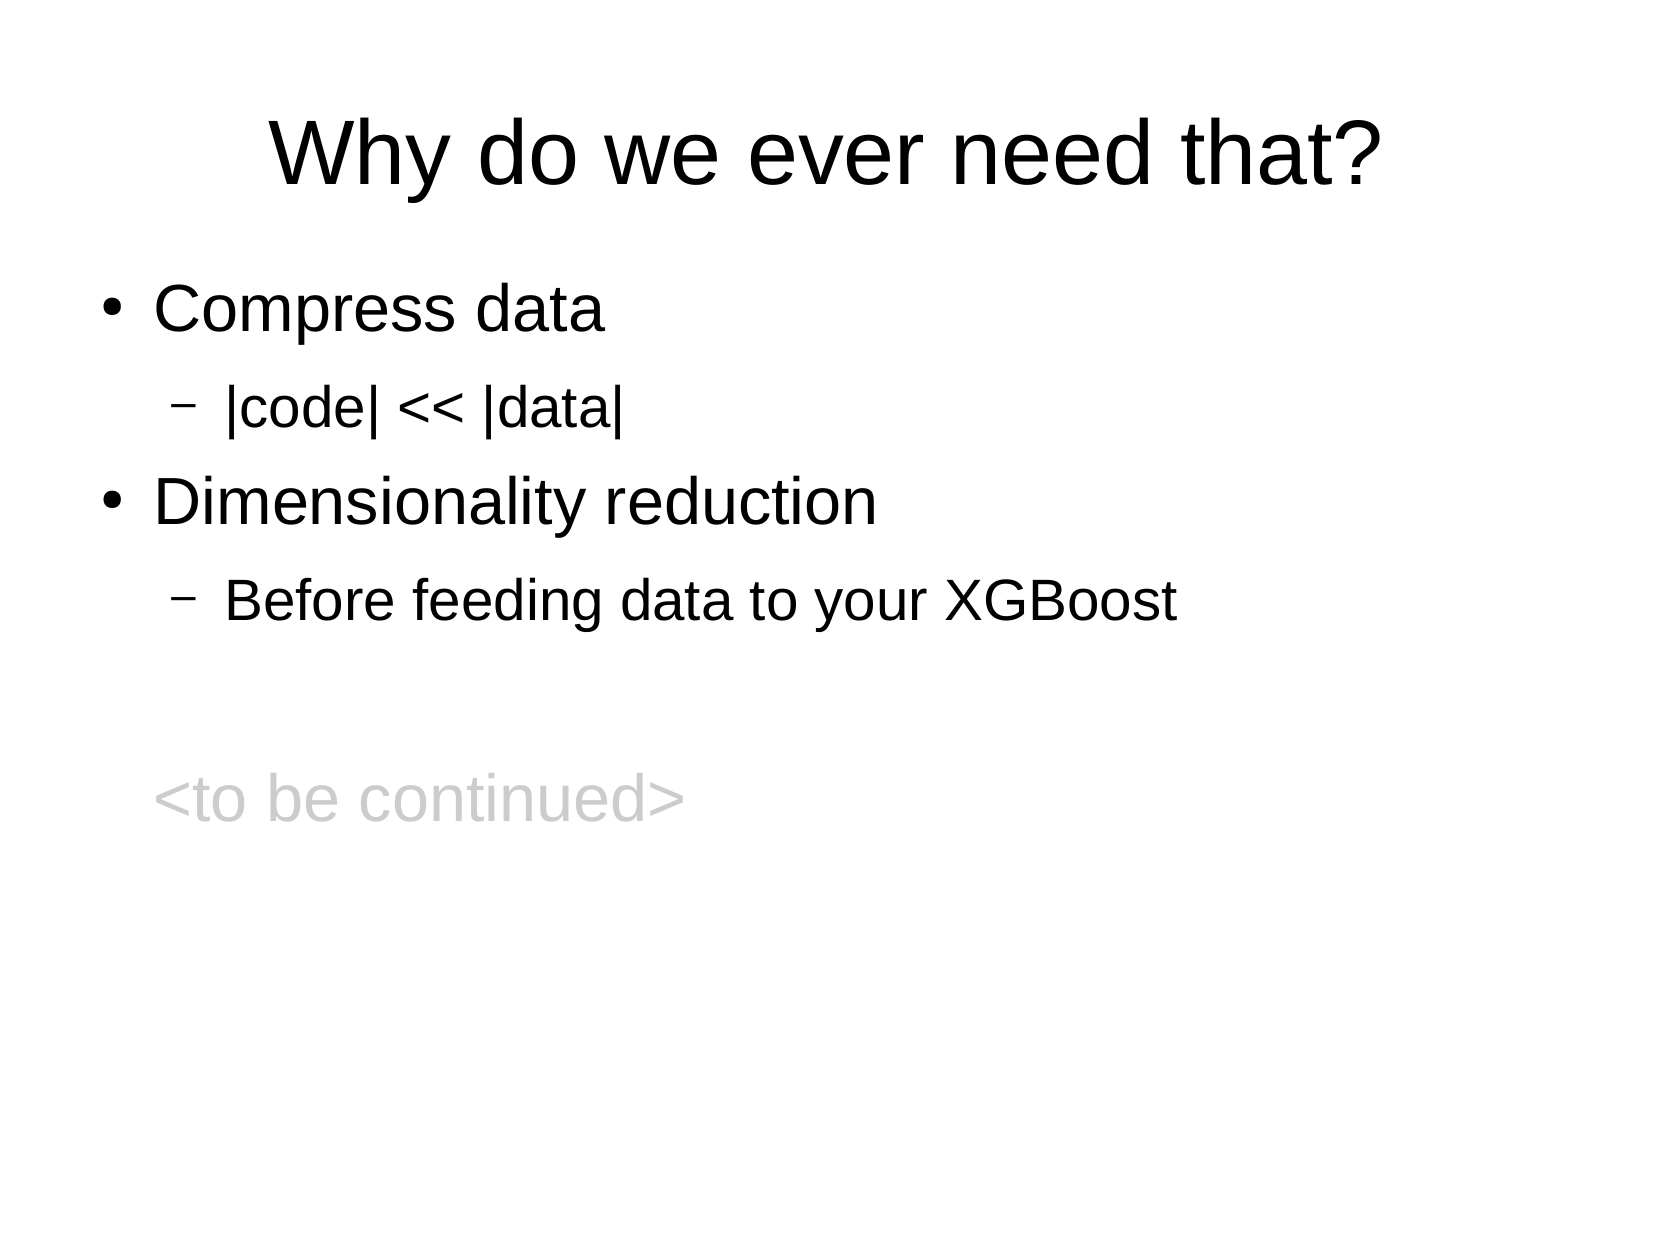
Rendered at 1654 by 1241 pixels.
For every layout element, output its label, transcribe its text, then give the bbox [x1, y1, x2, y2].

title Why do we ever need that? [82, 49, 1571, 257]
list Compress data |code| << |data| Dimensionality reduction Before feeding data to your XGBoost <to be continued> [82, 270, 1571, 1096]
